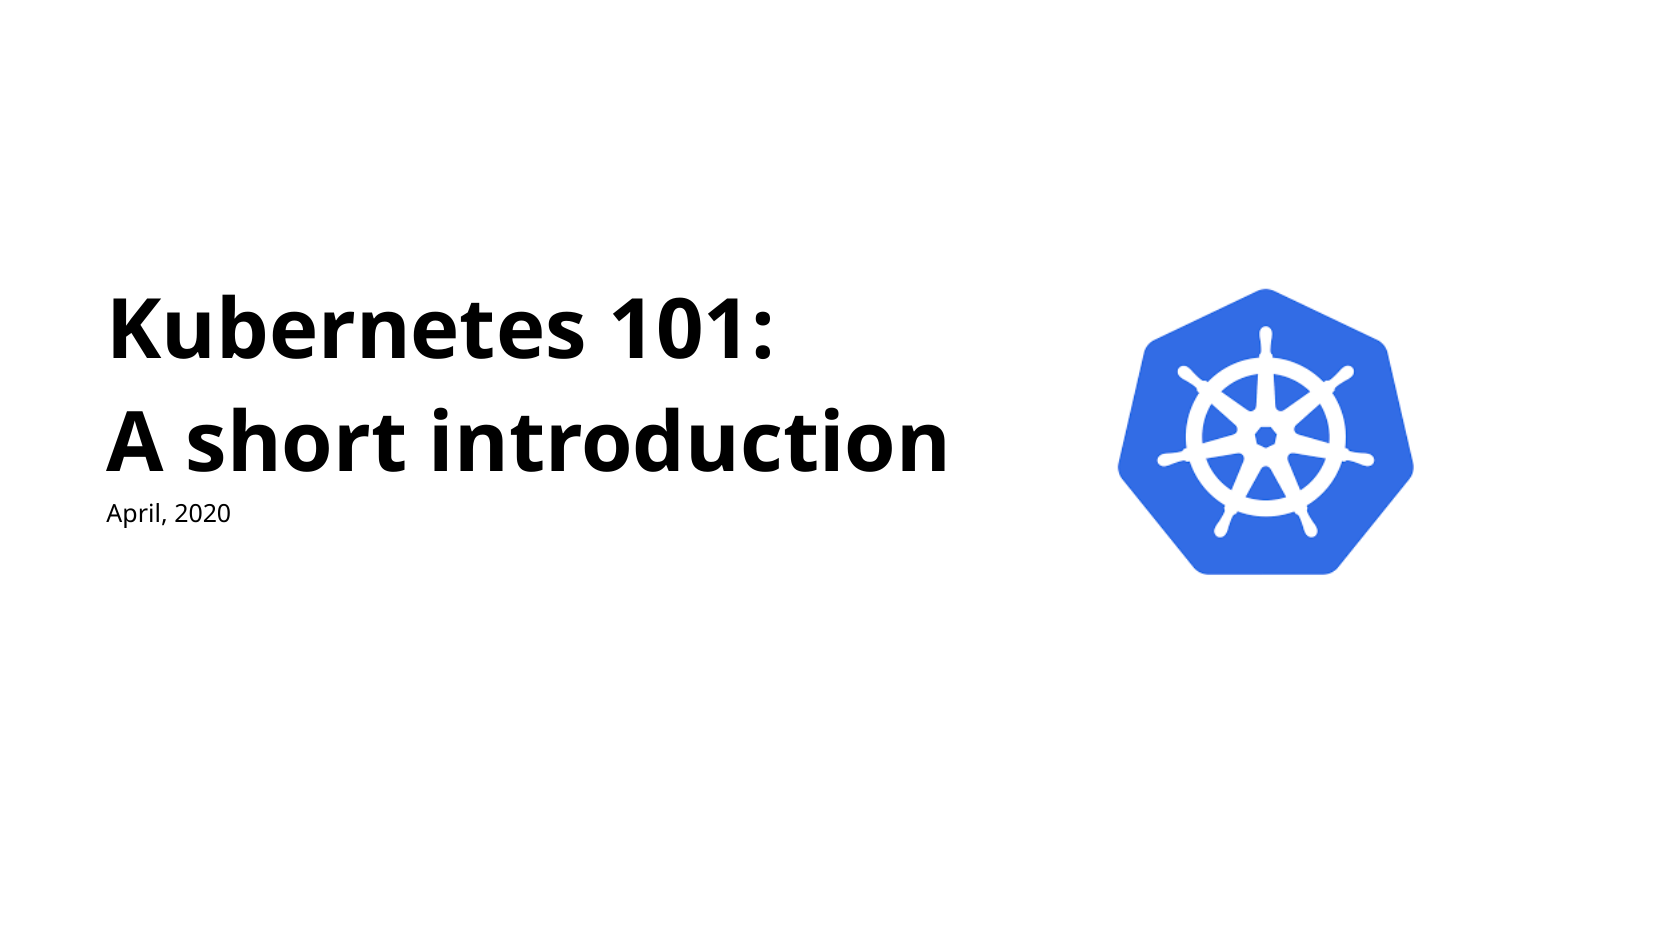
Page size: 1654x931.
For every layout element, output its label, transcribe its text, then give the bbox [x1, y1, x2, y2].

picture [1114, 285, 1418, 579]
subtitle Kubernetes 101: A short introduction April, 2020 [106, 181, 981, 721]
